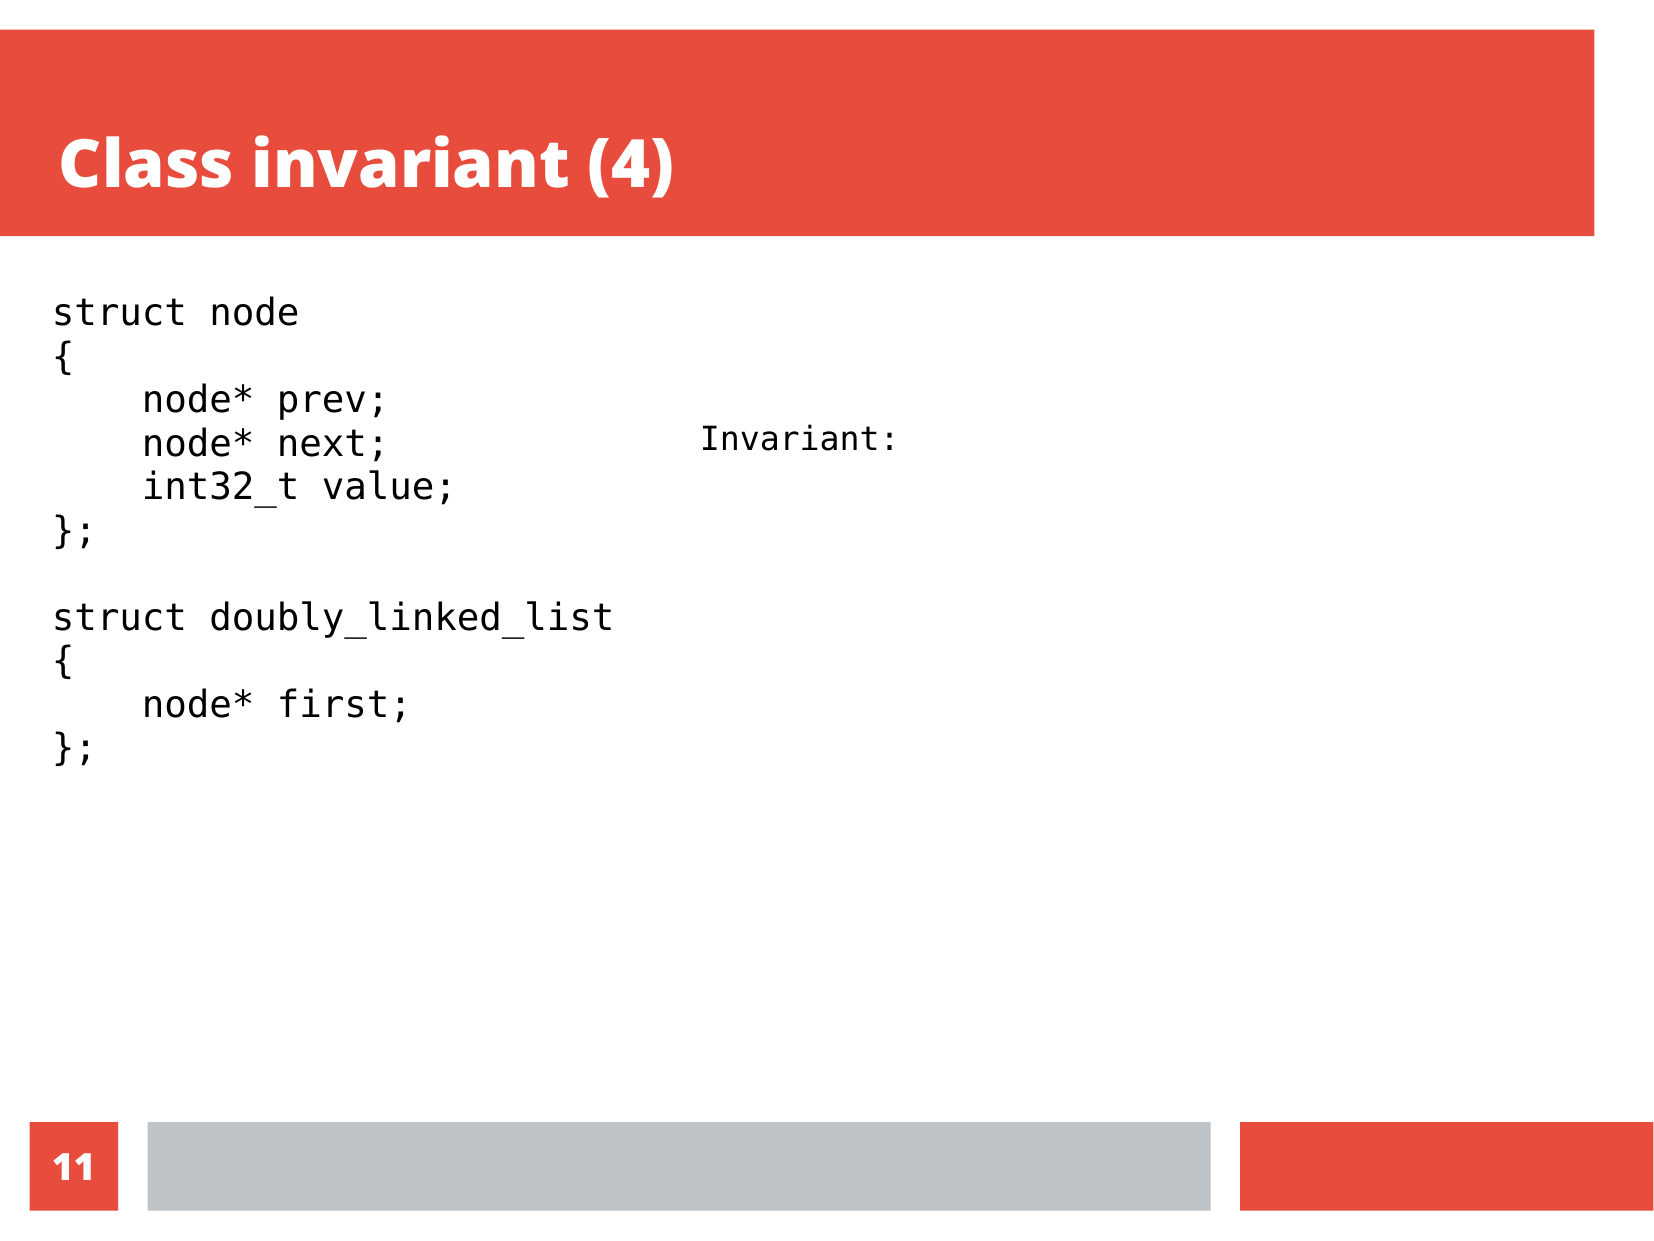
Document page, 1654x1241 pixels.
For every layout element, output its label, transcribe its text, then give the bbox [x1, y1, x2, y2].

text_box struct node { node* prev; node* next; int32_t value; }; struct doubly_linked_list { node* first; }; [37, 283, 674, 969]
text_box Invariant: [685, 412, 1642, 863]
title Class invariant (4) [59, 59, 1595, 207]
